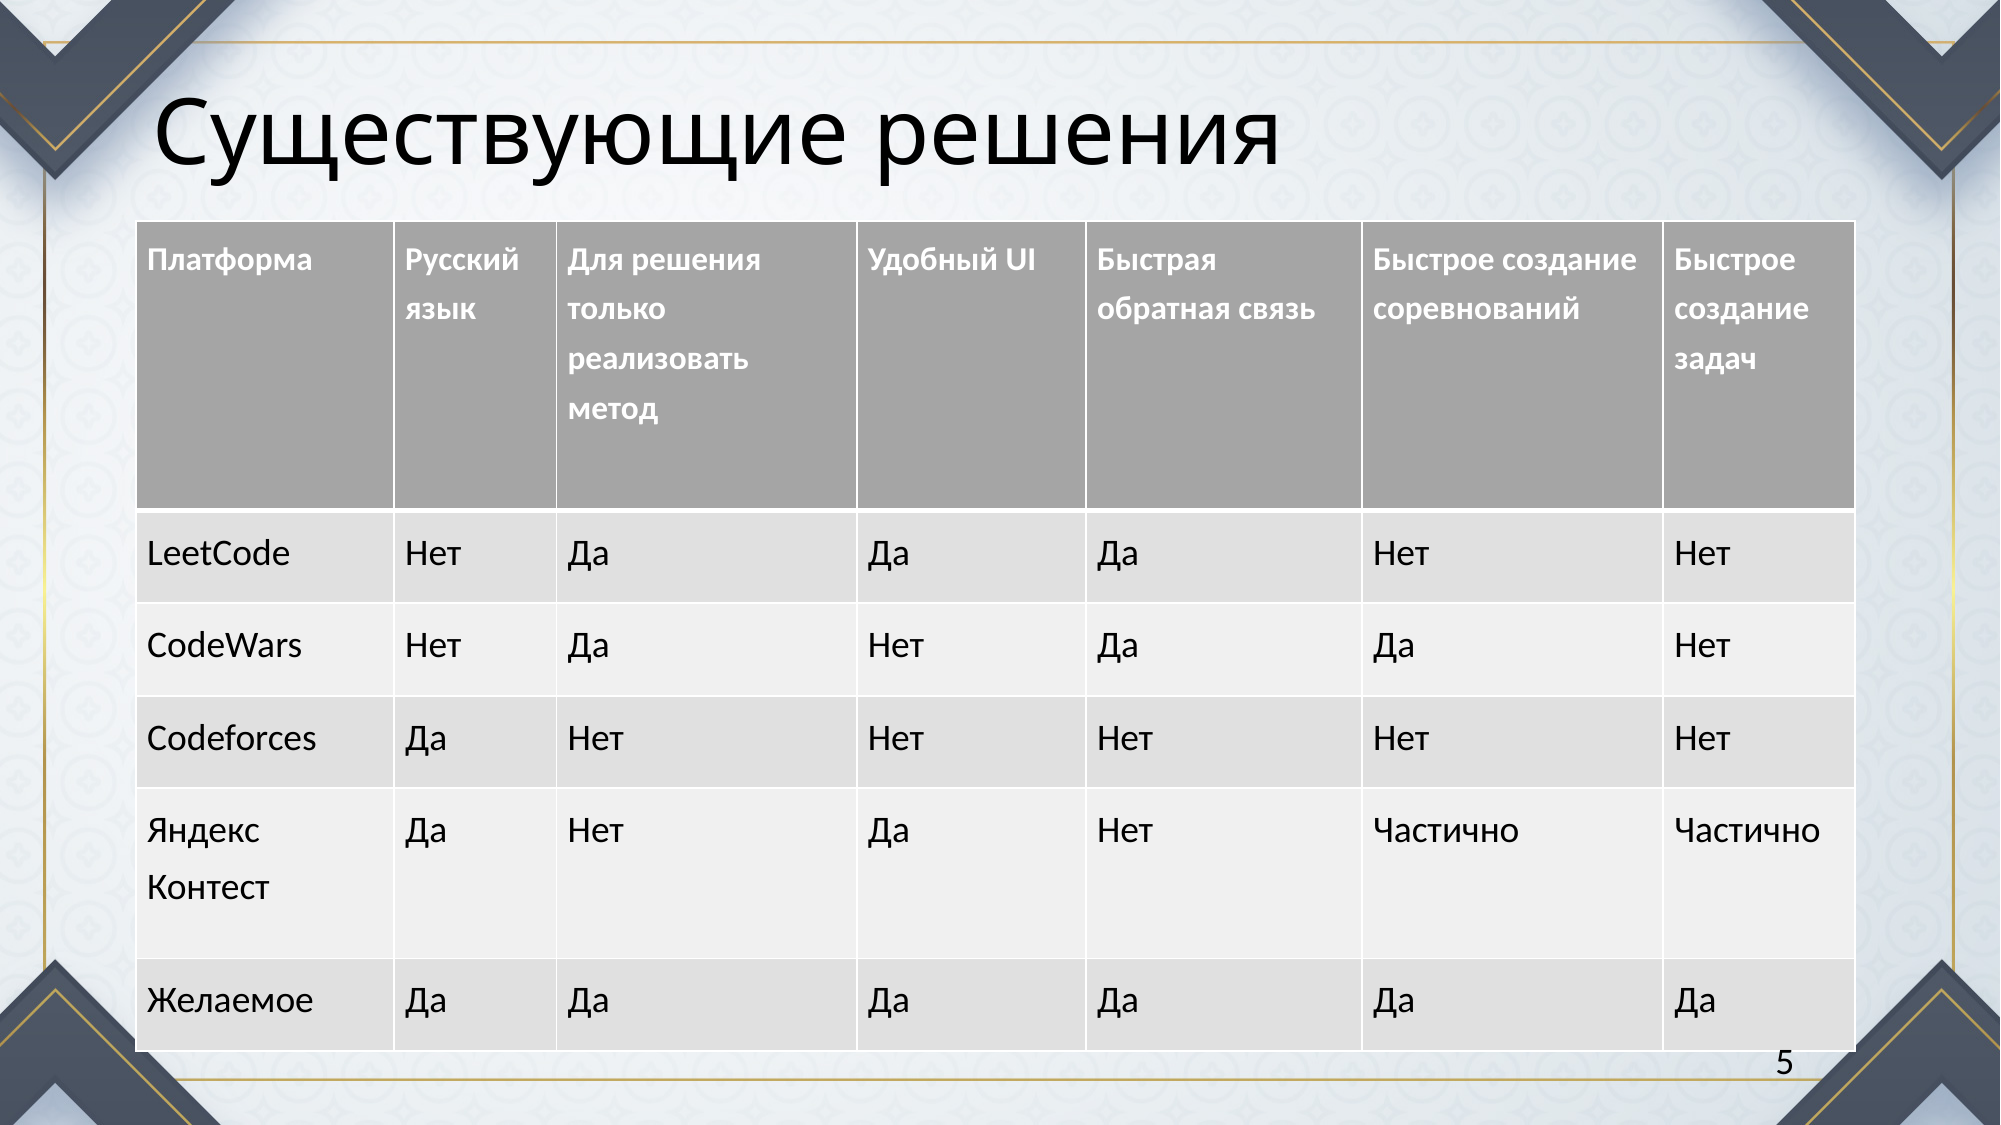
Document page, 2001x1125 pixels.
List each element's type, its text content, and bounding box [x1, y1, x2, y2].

table_cell Частично [1363, 789, 1662, 958]
table_cell Да [858, 789, 1085, 958]
table_cell Да [557, 959, 856, 1050]
table_cell Нет [858, 697, 1085, 787]
table_cell LeetCode [137, 513, 393, 602]
table_cell Да [1087, 513, 1361, 602]
table_cell Да [1363, 604, 1662, 695]
table_header Быстрая обратная связь [1087, 222, 1361, 508]
table_cell Нет [1664, 697, 1854, 787]
table_cell Нет [858, 604, 1085, 695]
table_cell Да [395, 697, 556, 787]
table_header Удобный UI [858, 222, 1085, 508]
table_cell Да [395, 789, 556, 958]
title Существующие решения [137, 59, 1863, 210]
table_cell Codeforces [137, 697, 393, 787]
table_cell Нет [395, 513, 556, 602]
table_cell Да [858, 513, 1085, 602]
table_cell Нет [1363, 513, 1662, 602]
table_header Быстрое создание соревнований [1363, 222, 1662, 508]
table_cell Да [1664, 959, 1854, 1050]
table_cell Яндекс Контест [137, 789, 393, 958]
table_header Платформа [137, 222, 393, 508]
table_cell CodeWars [137, 604, 393, 695]
table_cell Желаемое [137, 959, 393, 1050]
table_cell Нет [1087, 789, 1361, 958]
table_cell Да [1087, 604, 1361, 695]
table_cell Нет [1664, 604, 1854, 695]
table_cell Нет [1087, 697, 1361, 787]
table_cell Да [1087, 959, 1361, 1050]
table_cell Нет [1664, 513, 1854, 602]
table_header Русский язык [395, 222, 556, 508]
table_cell Да [395, 959, 556, 1050]
table_cell Да [858, 959, 1085, 1050]
table_header Быстрое создание задач [1664, 222, 1854, 508]
table_cell Да [1363, 959, 1662, 1029]
table_cell Частично [1664, 789, 1854, 958]
table_header Для решения только реализовать метод [557, 222, 856, 508]
table_cell Нет [1363, 697, 1662, 787]
table_cell Нет [395, 604, 556, 695]
slide_number <number> [1359, 1029, 1810, 1090]
table_cell Нет [557, 697, 856, 787]
table_cell Да [557, 513, 856, 602]
table_cell Нет [557, 789, 856, 958]
picture [0, 0, 2000, 1125]
table_cell Да [557, 604, 856, 695]
